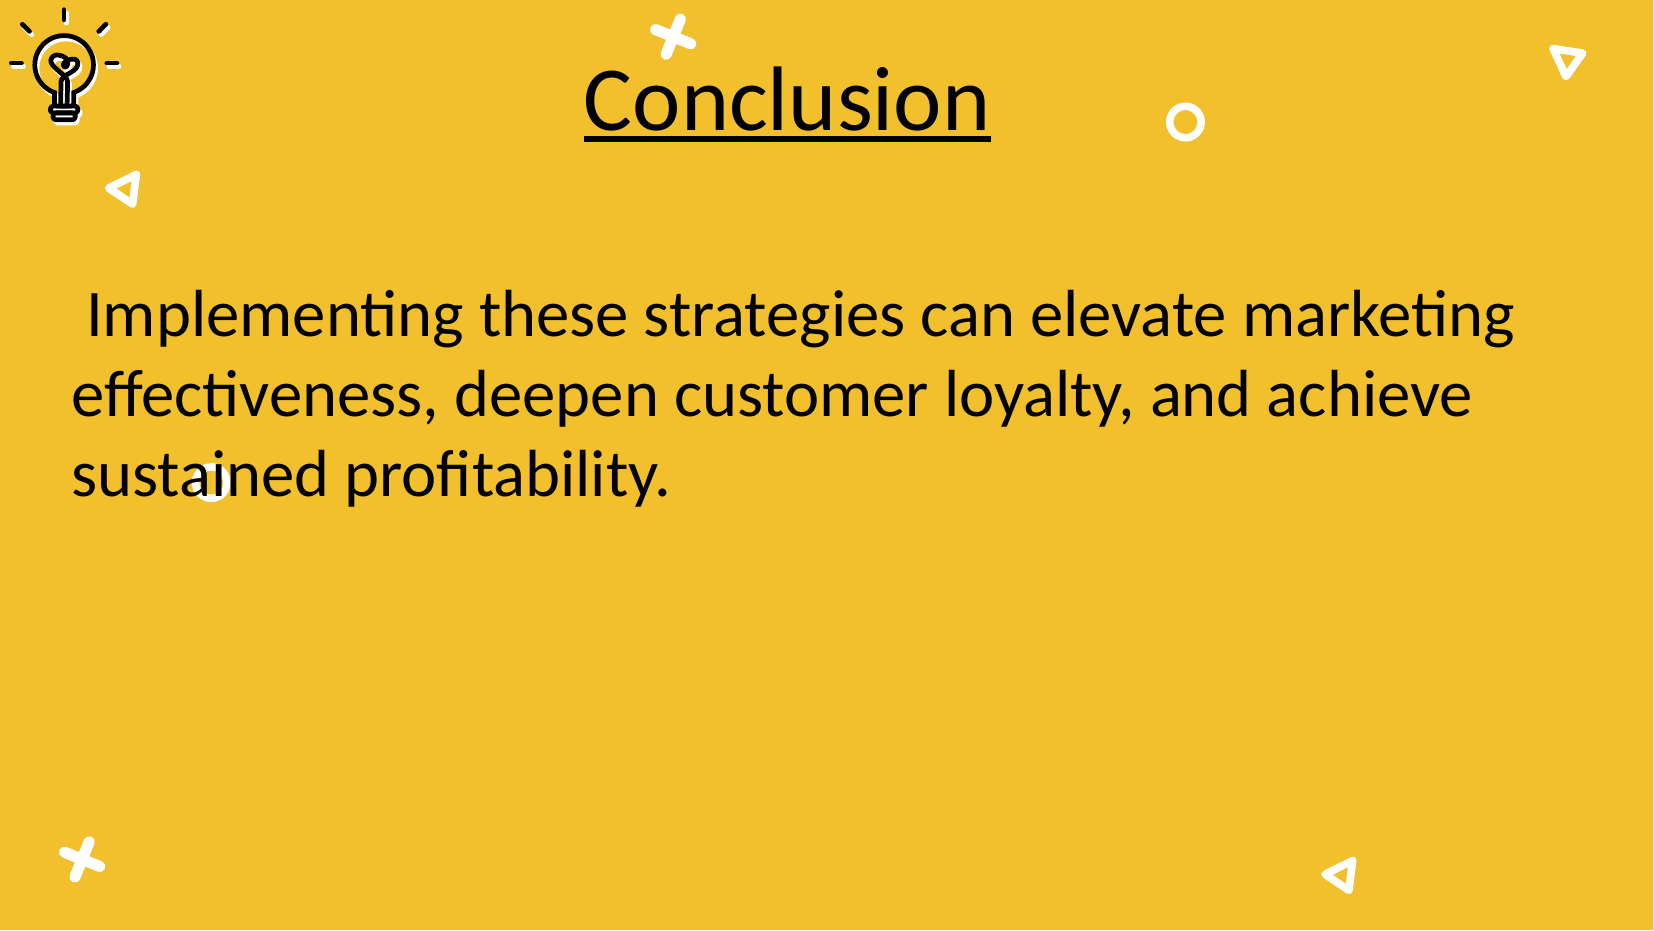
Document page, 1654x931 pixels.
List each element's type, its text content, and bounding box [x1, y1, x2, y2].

title Conclusion [112, 0, 1463, 188]
text_box Implementing these strategies can elevate marketing effectiveness, deepen customer loyalty, and achieve sustained profitability. [0, 262, 1651, 931]
